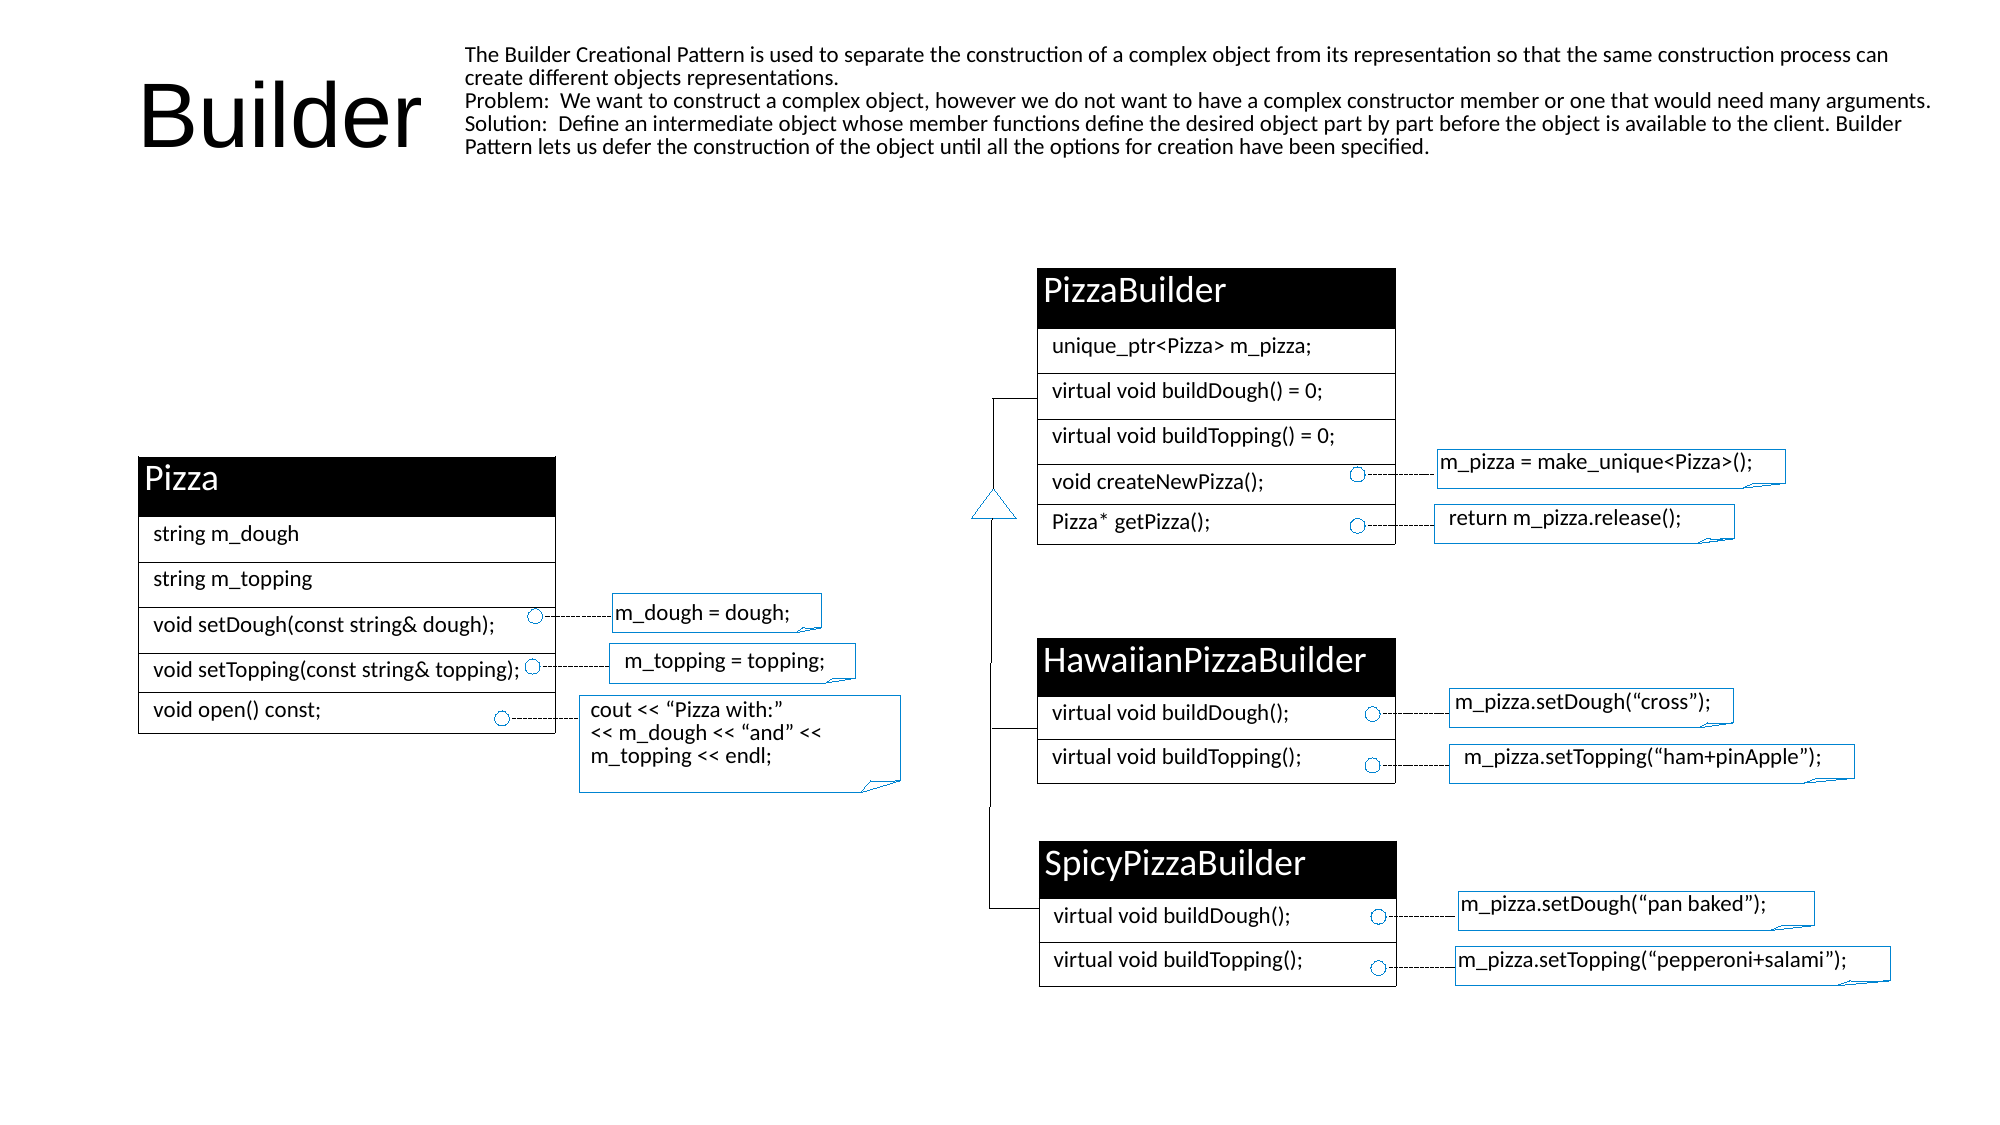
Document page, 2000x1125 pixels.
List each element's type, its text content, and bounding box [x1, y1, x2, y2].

table_cell void createNewPizza(); [1038, 465, 1395, 504]
table_header SpicyPizzaBuilder [1040, 842, 1396, 898]
table_header PizzaBuilder [1038, 269, 1395, 328]
text_box m_dough = dough; [600, 595, 811, 639]
table_cell void open() const; [139, 693, 555, 733]
table_cell virtual void buildDough() = 0; [1038, 374, 1395, 419]
table_cell void setTopping(const string& topping); [139, 654, 555, 692]
text_box The Builder Creational Pattern is used to separate the construction of a complex object from its representation so that the same construction process can create different objects representations. Problem: We want to construct a complex object, however we do not want to have a complex constructor member or one that would need many arguments. Solution: Define an intermediate object whose member functions define the desired object part by part before the object is available to the client. Builder Pattern lets us defer the construction of the object until all the options for creation have been specified. [450, 38, 1966, 196]
table_cell unique_ptr<Pizza> m_pizza; [1038, 329, 1395, 373]
text_box m_pizza.setDough(“pan baked”); [1445, 887, 1861, 942]
title Builder [137, 59, 450, 181]
table_cell virtual void buildDough(); [1038, 697, 1395, 739]
text_box m_pizza.setTopping(“ham+pinApple”); [1449, 740, 1855, 744]
table_cell string m_dough [139, 517, 555, 562]
text_box m_pizza.setTopping(“pepperoni+salami”); [1443, 942, 1879, 1015]
text_box cout << “Pizza with:” << m_dough << “and” << m_topping << endl; [575, 693, 844, 793]
text_box m_pizza.setTopping(“ham+pinApple”); [1450, 745, 1855, 784]
table_cell string m_topping [139, 563, 555, 607]
table_cell void setDough(const string& dough); [139, 608, 555, 653]
text_box m_topping = topping; [609, 643, 856, 688]
table_cell virtual void buildTopping() = 0; [1038, 420, 1395, 464]
text_box return m_pizza.release(); [1434, 500, 1840, 544]
table_header HawaiianPizzaBuilder [1038, 639, 1395, 696]
table_cell virtual void buildDough(); [1040, 899, 1396, 942]
text_box m_pizza.setDough(“cross”); [1440, 684, 1771, 728]
table_cell Pizza* getPizza(); [1038, 505, 1395, 544]
table_header Pizza [139, 458, 555, 516]
table_cell virtual void buildTopping(); [1040, 943, 1396, 986]
table_cell virtual void buildTopping(); [1038, 740, 1395, 783]
text_box m_pizza = make_unique<Pizza>(); [1425, 445, 1831, 489]
